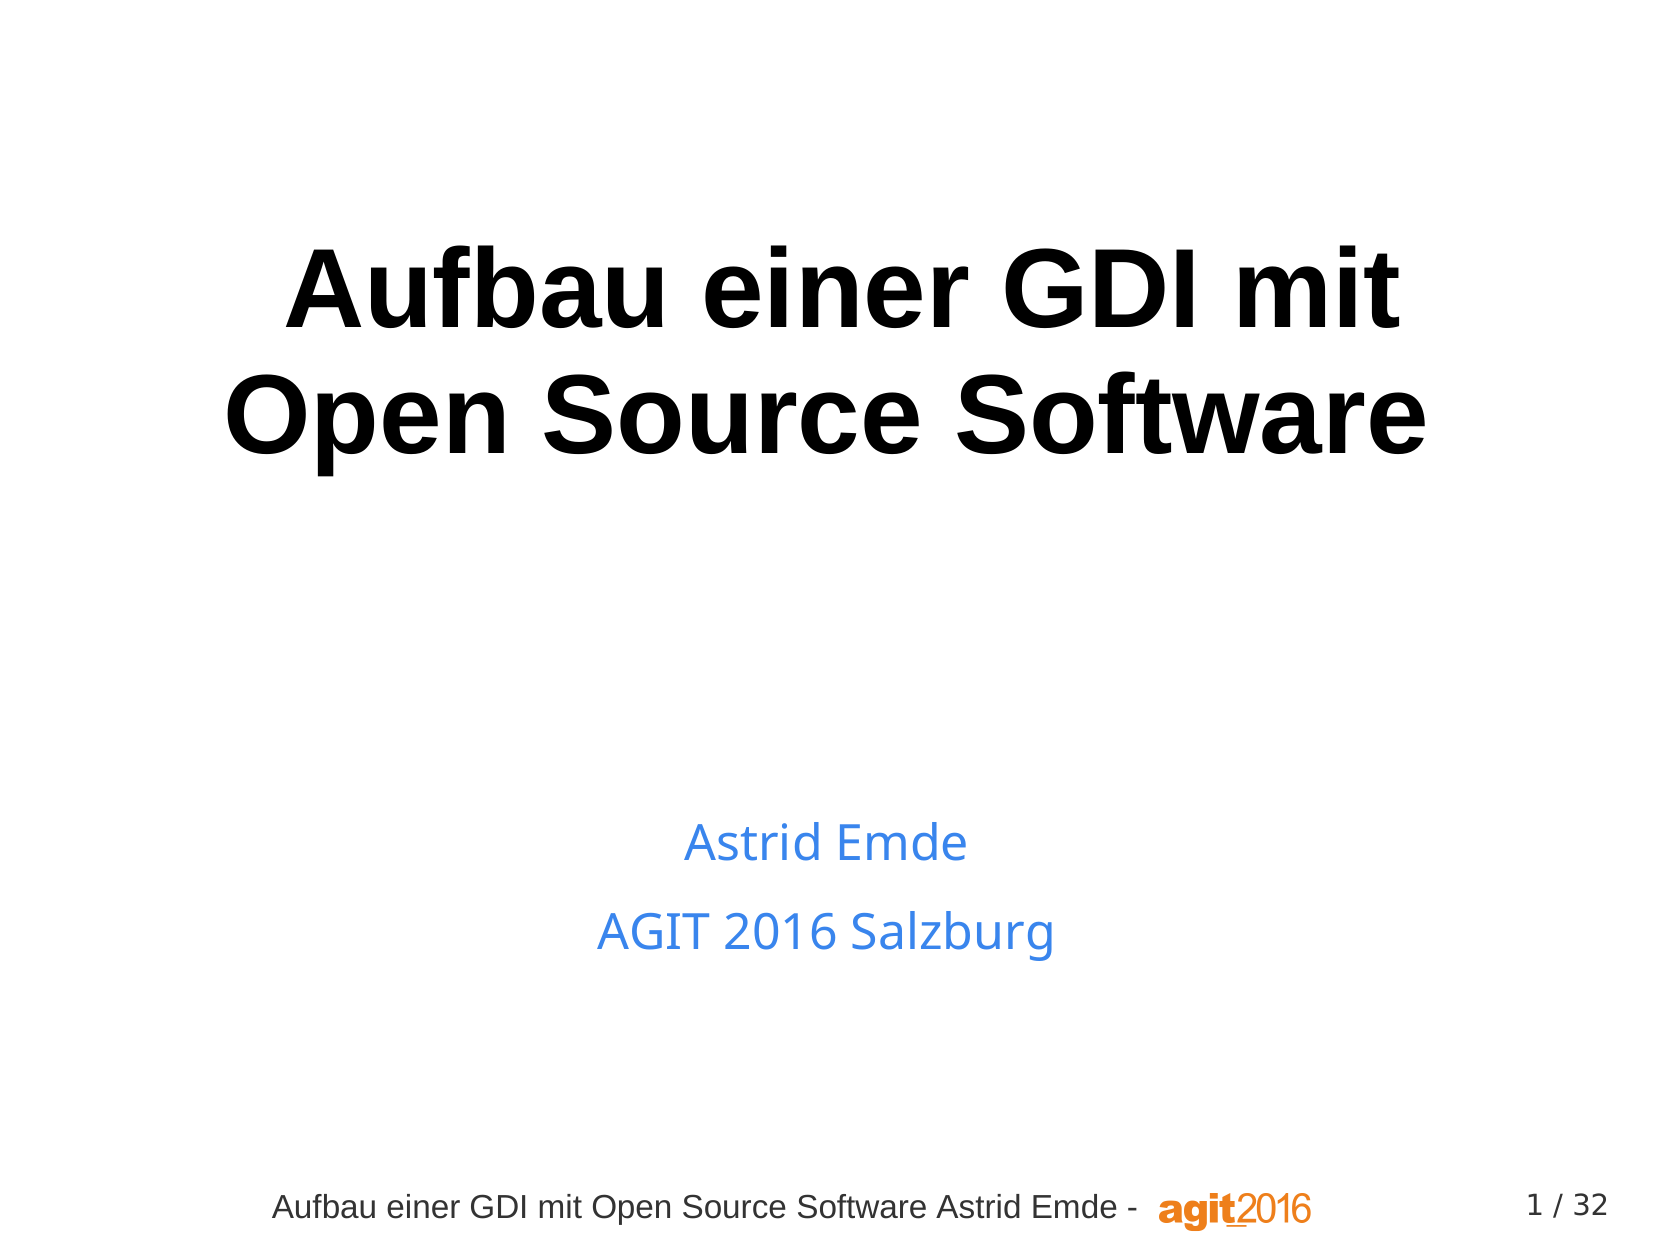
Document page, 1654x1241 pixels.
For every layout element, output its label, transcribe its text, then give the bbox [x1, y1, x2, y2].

picture [1158, 1192, 1312, 1232]
text_box Aufbau einer GDI mit Open Source Software Astrid Emde AGIT 2016 Salzburg [118, 218, 1536, 972]
